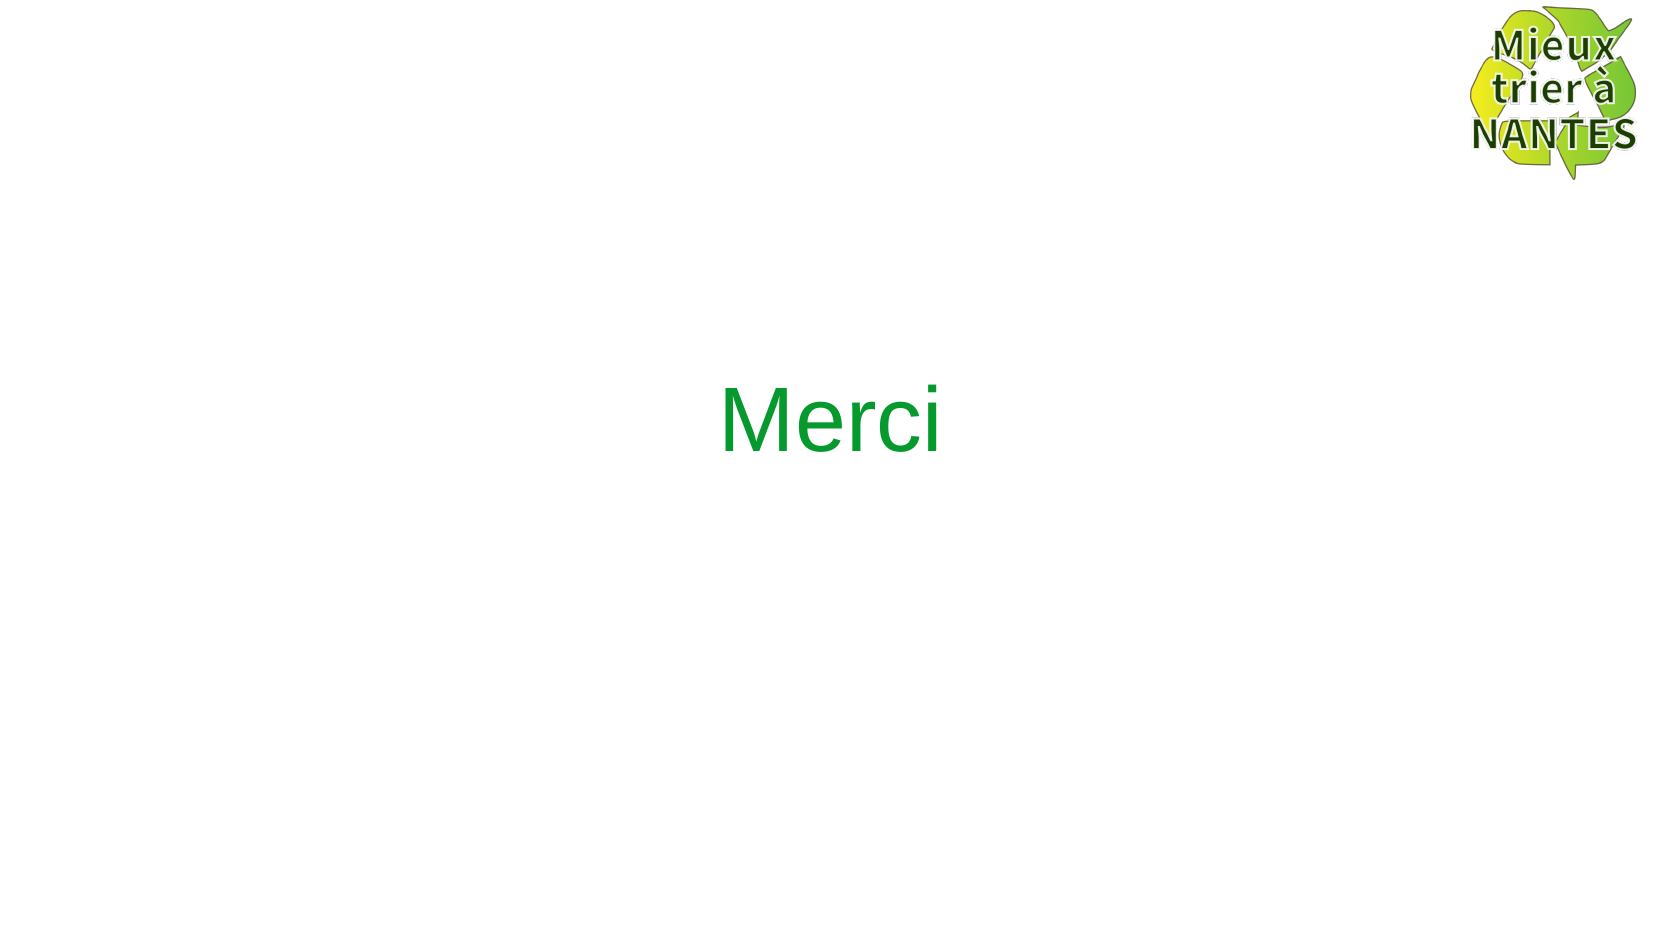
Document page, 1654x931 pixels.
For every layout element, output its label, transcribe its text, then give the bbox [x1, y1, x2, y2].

title Merci [86, 339, 1575, 496]
picture [1470, 6, 1637, 180]
